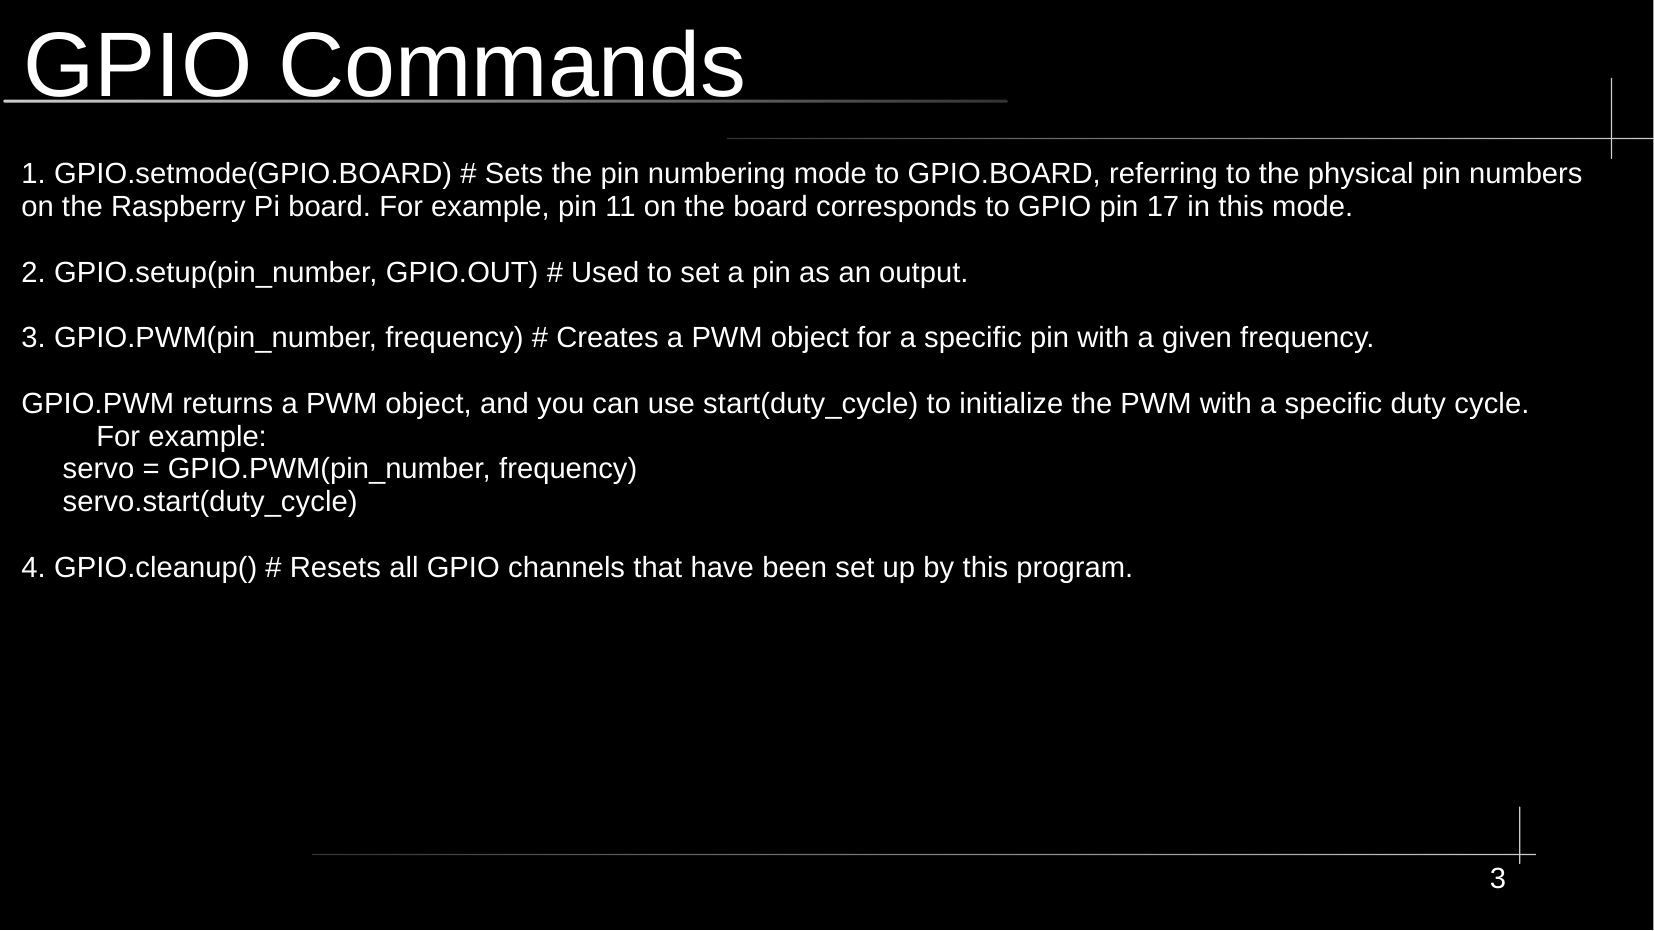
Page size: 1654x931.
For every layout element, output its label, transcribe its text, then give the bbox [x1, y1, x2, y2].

title GPIO Commands [23, 11, 1589, 119]
text_box 1. GPIO.setmode(GPIO.BOARD) # Sets the pin numbering mode to GPIO.BOARD, referring to the physical pin numbers on the Raspberry Pi board. For example, pin 11 on the board corresponds to GPIO pin 17 in this mode. 2. GPIO.setup(pin_number, GPIO.OUT) # Used to set a pin as an output. 3. GPIO.PWM(pin_number, frequency) # Creates a PWM object for a specific pin with a given frequency. GPIO.PWM returns a PWM object, and you can use start(duty_cycle) to initialize the PWM with a specific duty cycle. For example: servo = GPIO.PWM(pin_number, frequency) servo.start(duty_cycle) 4. GPIO.cleanup() # Resets all GPIO channels that have been set up by this program. [6, 150, 1613, 826]
